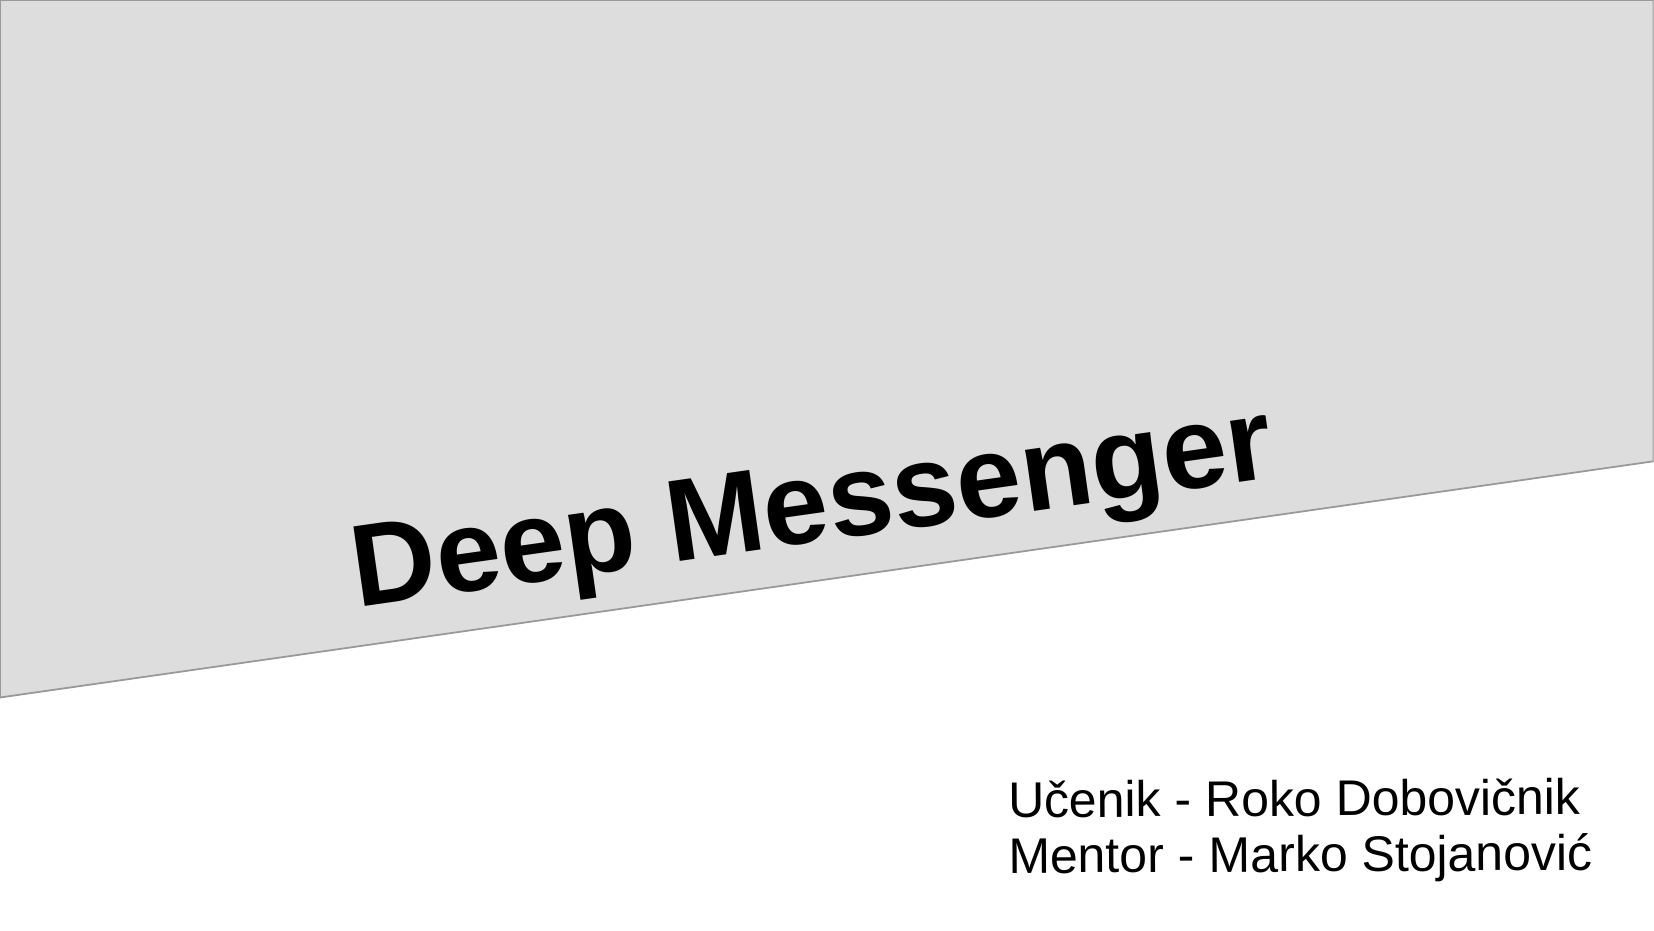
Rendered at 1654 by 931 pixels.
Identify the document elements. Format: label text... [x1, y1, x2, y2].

title Deep Messenger [62, 267, 1562, 737]
text_box Učenik - Roko Dobovičnik Mentor - Marko Stojanović [990, 750, 1611, 903]
